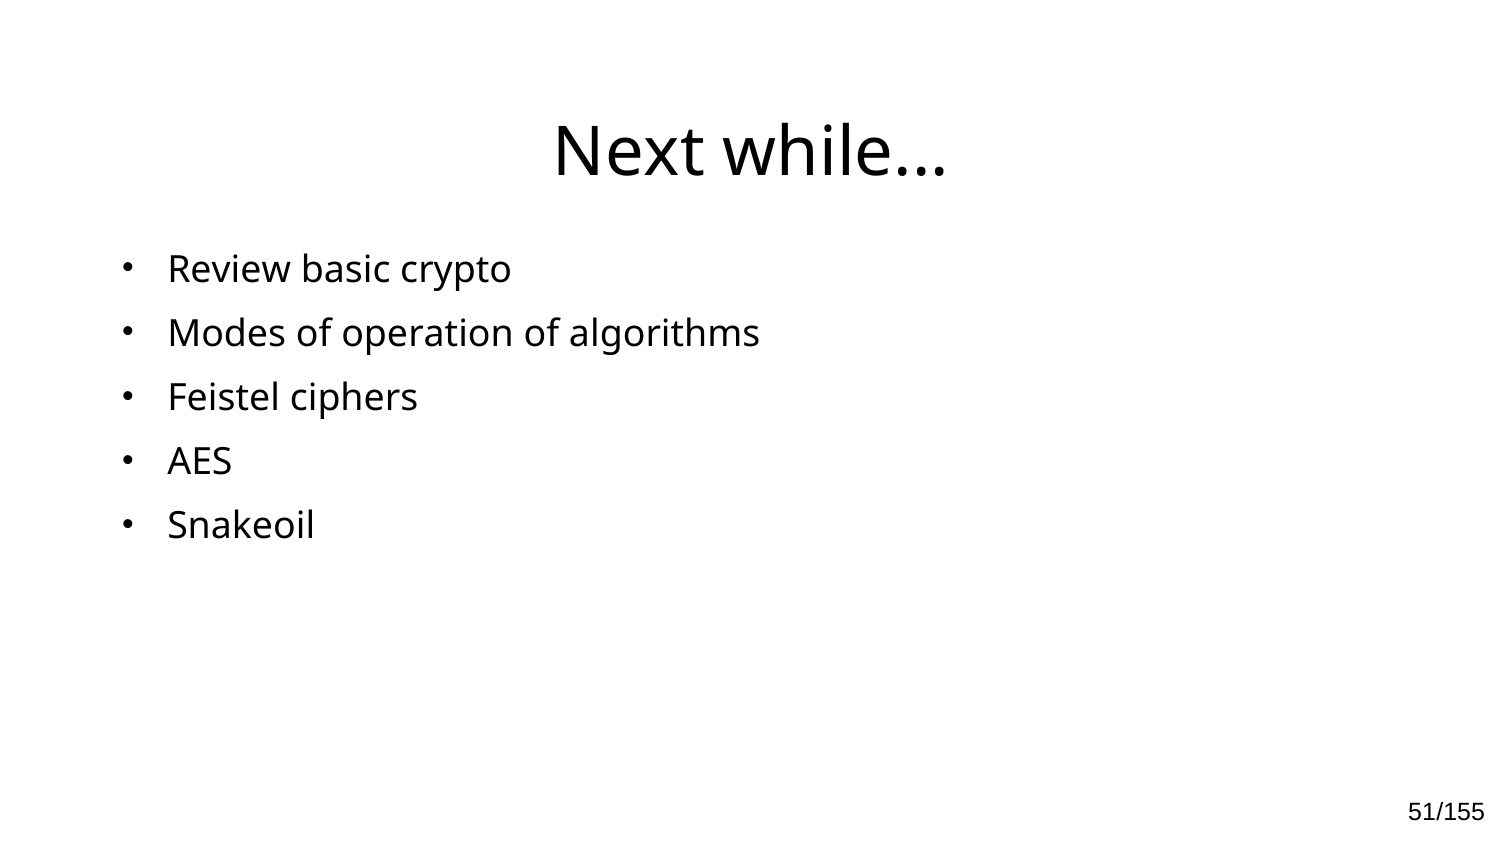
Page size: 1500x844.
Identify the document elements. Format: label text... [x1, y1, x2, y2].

list Review basic crypto Modes of operation of algorithms Feistel ciphers AES Snakeoil [121, 244, 1381, 743]
title Next while... [121, 78, 1381, 217]
